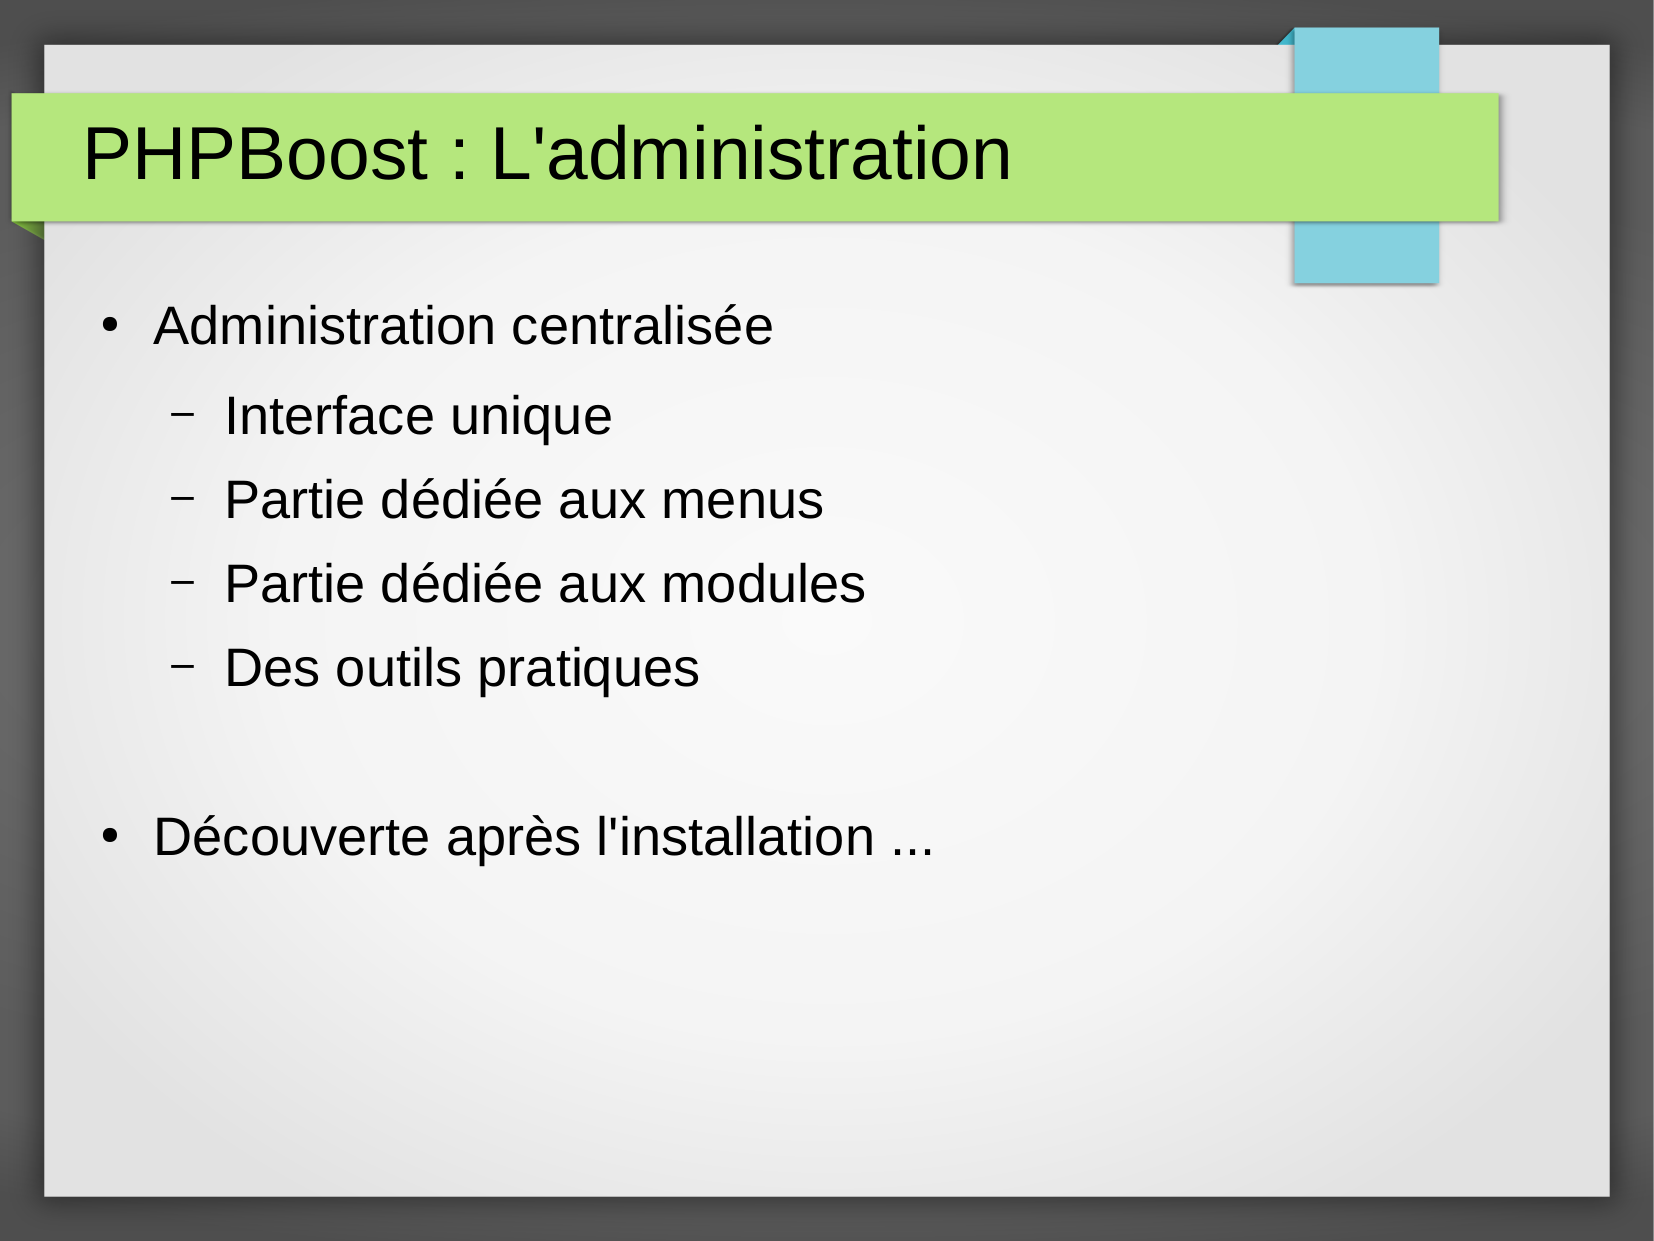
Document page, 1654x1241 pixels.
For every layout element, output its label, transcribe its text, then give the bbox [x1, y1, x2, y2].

list Administration centralisée Interface unique Partie dédiée aux menus Partie dédiée aux modules Des outils pratiques Découverte après l'installation ... [82, 295, 1571, 1015]
picture [0, 0, 1654, 1241]
title PHPBoost : L'administration [82, 94, 1264, 213]
